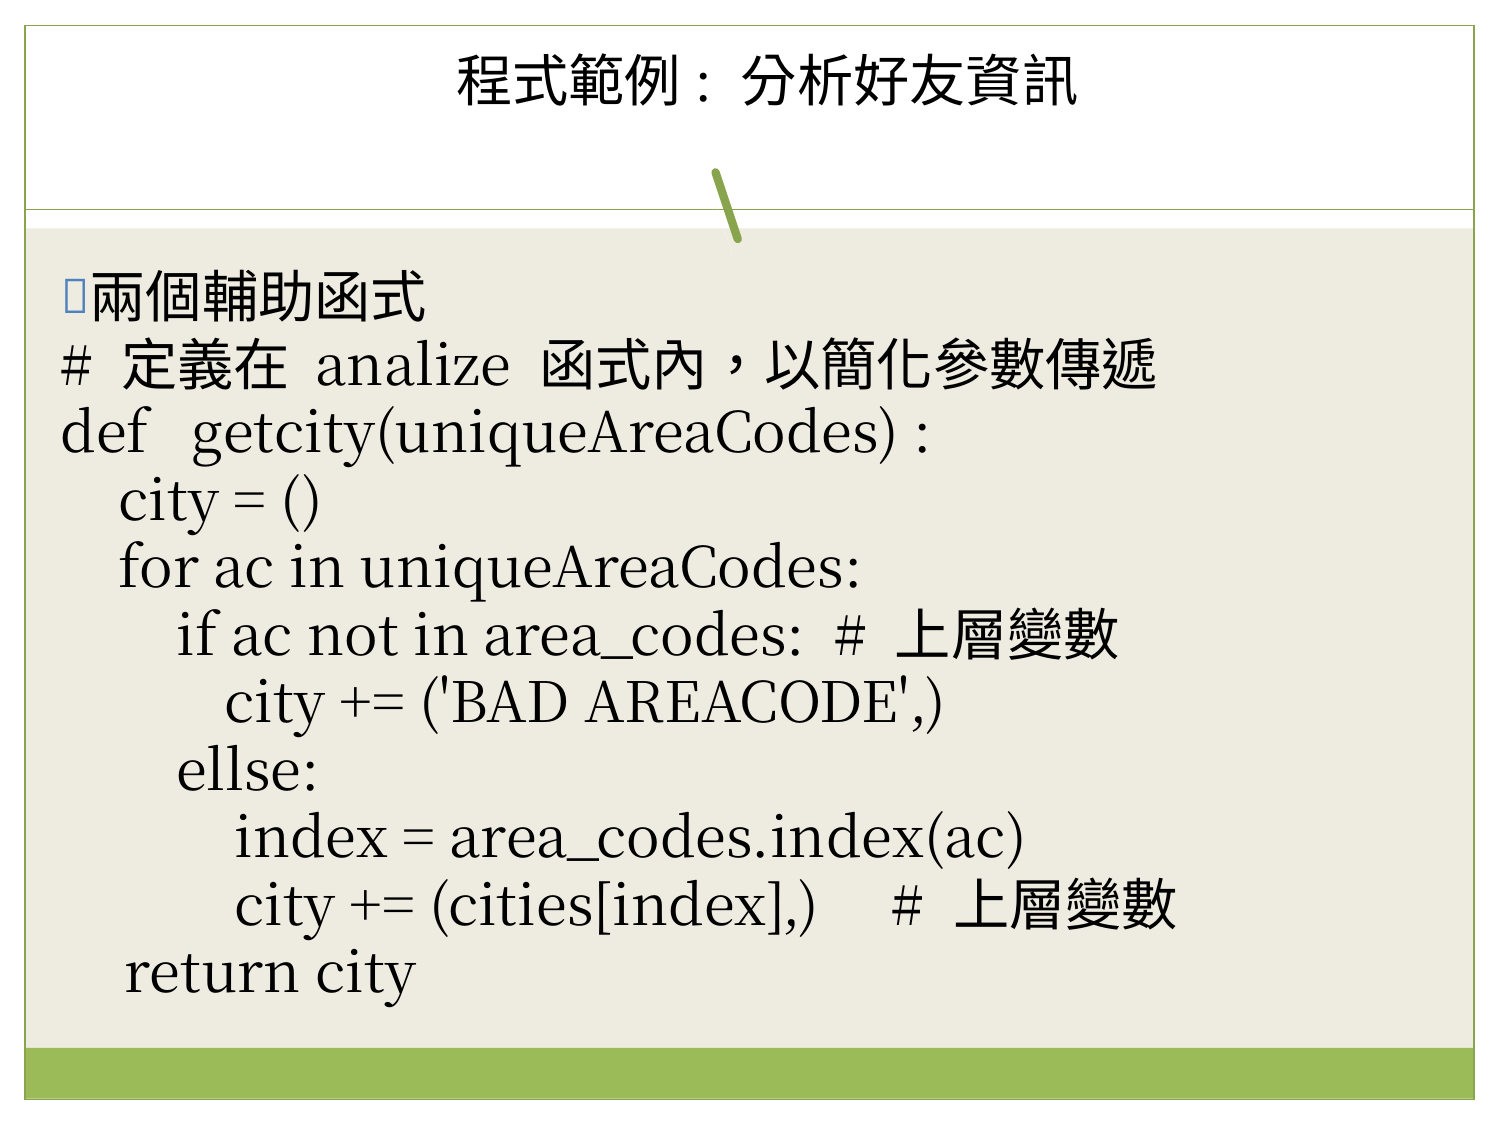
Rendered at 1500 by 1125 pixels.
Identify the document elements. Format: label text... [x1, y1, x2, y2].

title 程式範例: 分析好友資訊 [49, 37, 1450, 162]
list 兩個輔助函式 # 定義在 analize 函式內，以簡化參數傳遞 def getcity(uniqueAreaCodes) : city = () for ac in uniqueAreaCodes: if ac not in area_codes: # 上層變數 city += ('BAD AREACODE',) ellse: index = area_codes.index(ac) city += (cities[index],) # 上層變數 return city [46, 254, 1441, 1004]
